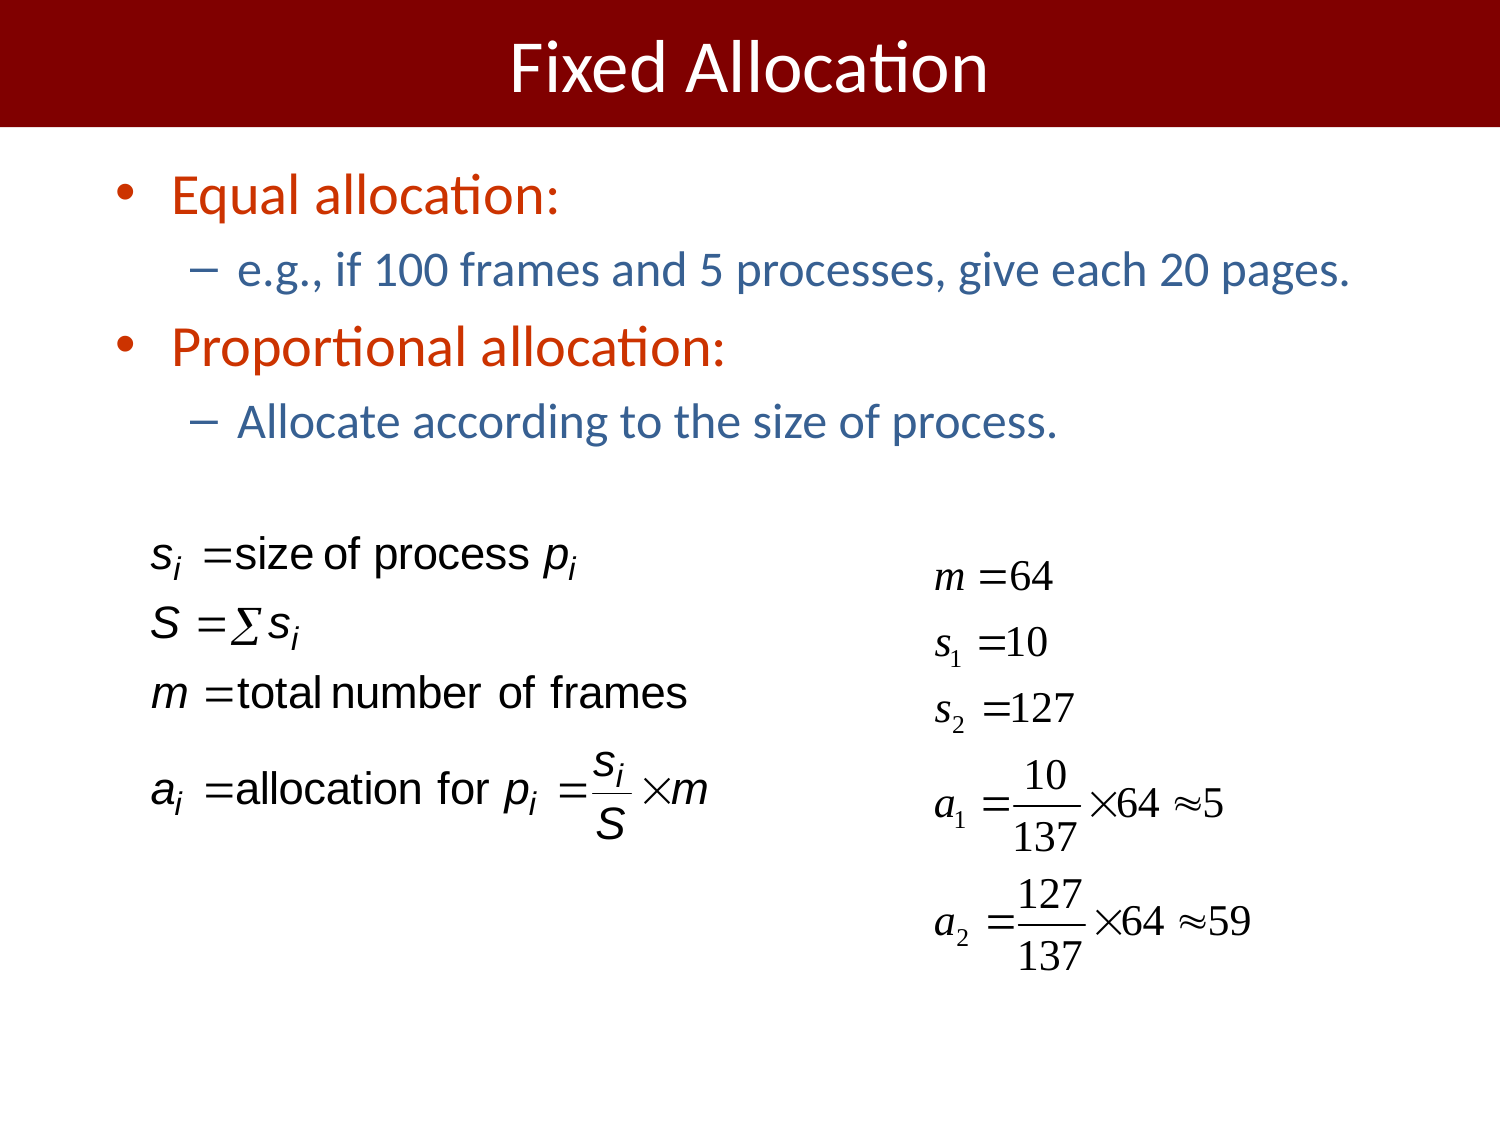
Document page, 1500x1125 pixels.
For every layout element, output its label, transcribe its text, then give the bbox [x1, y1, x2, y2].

chart [147, 527, 715, 848]
list Equal allocation: e.g., if 100 frames and 5 processes, give each 20 pages. Proportional allocation: Allocate according to the size of process. [100, 148, 1388, 824]
chart [927, 550, 1257, 980]
title Fixed Allocation [0, 0, 1500, 128]
